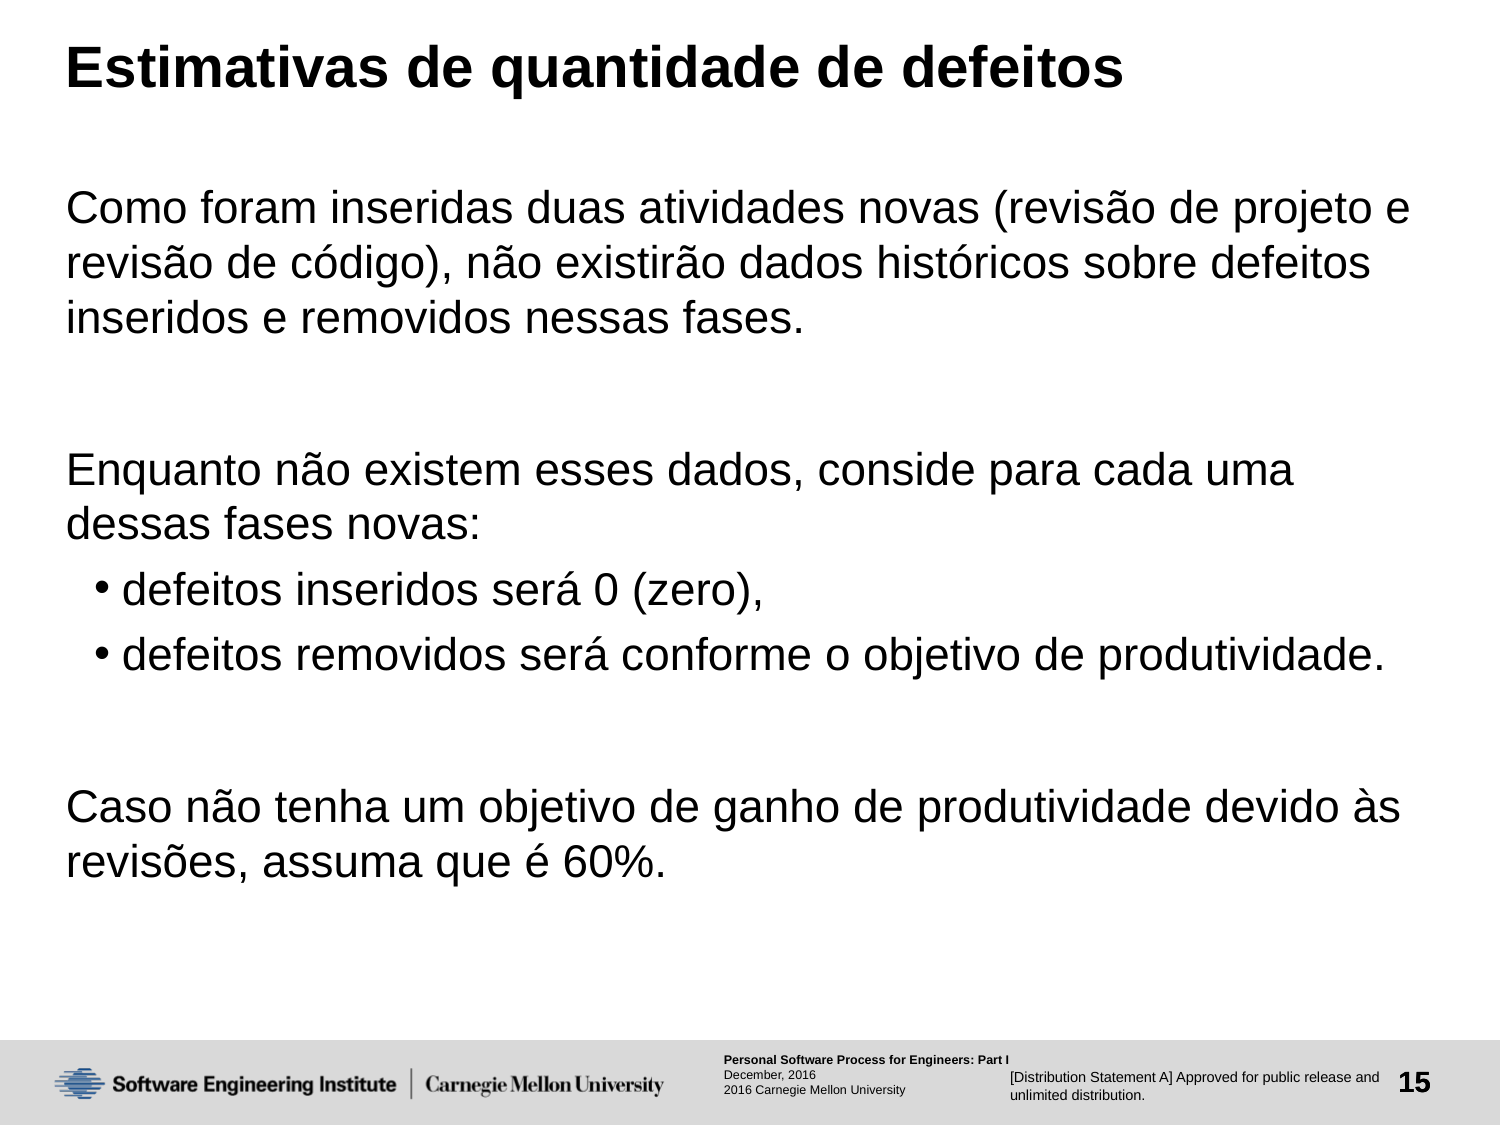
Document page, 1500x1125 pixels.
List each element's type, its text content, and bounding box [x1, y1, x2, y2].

title Estimativas de quantidade de defeitos [65, 37, 1313, 148]
picture [46, 1061, 673, 1104]
list Como foram inseridas duas atividades novas (revisão de projeto e revisão de código), não existirão dados históricos sobre defeitos inseridos e removidos nessas fases. Enquanto não existem esses dados, conside para cada uma dessas fases novas: defeitos inseridos será 0 (zero), defeitos removidos será conforme o objetivo de produtividade. Caso não tenha um objetivo de ganho de produtividade devido às revisões, assuma que é 60%. [65, 177, 1431, 1000]
